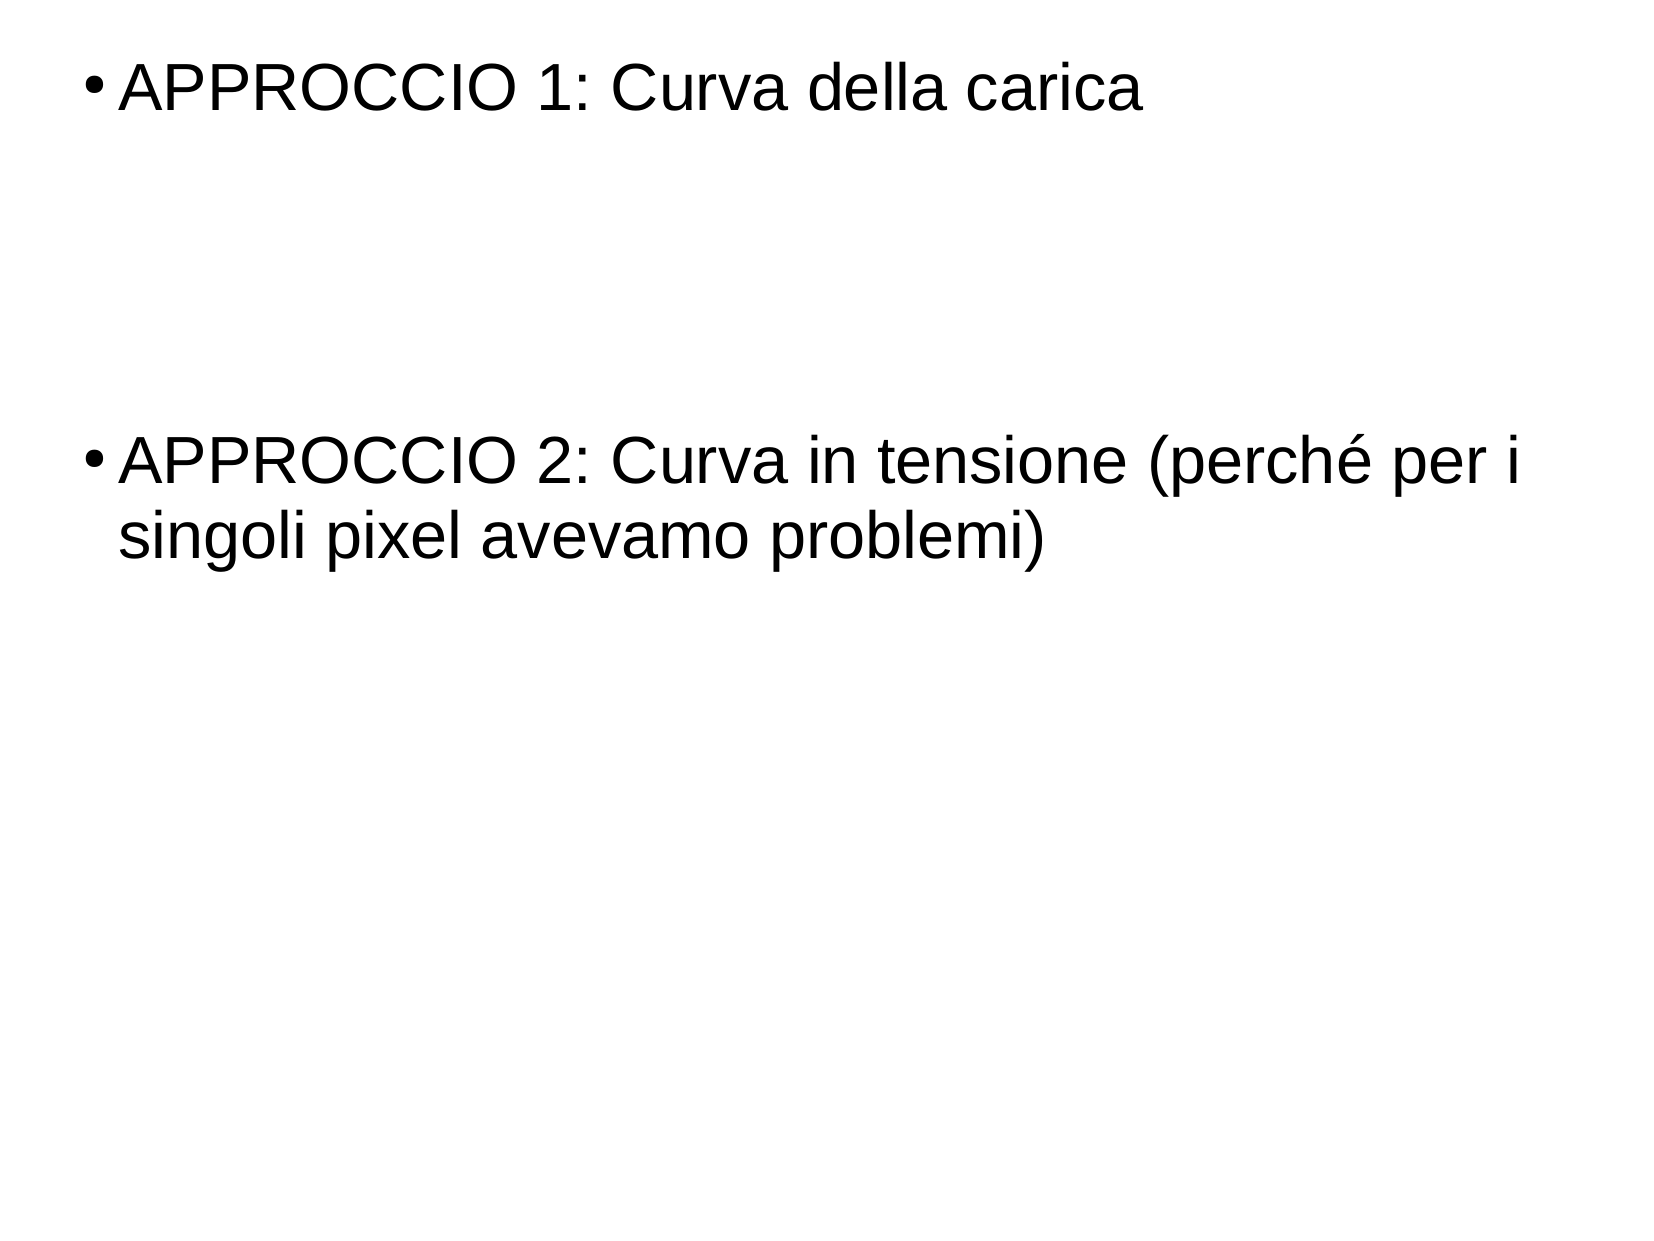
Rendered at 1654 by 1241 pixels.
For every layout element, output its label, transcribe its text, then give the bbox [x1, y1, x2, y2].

subtitle APPROCCIO 1: Curva della carica APPROCCIO 2: Curva in tensione (perché per i singoli pixel avevamo problemi) [82, 49, 1571, 1010]
